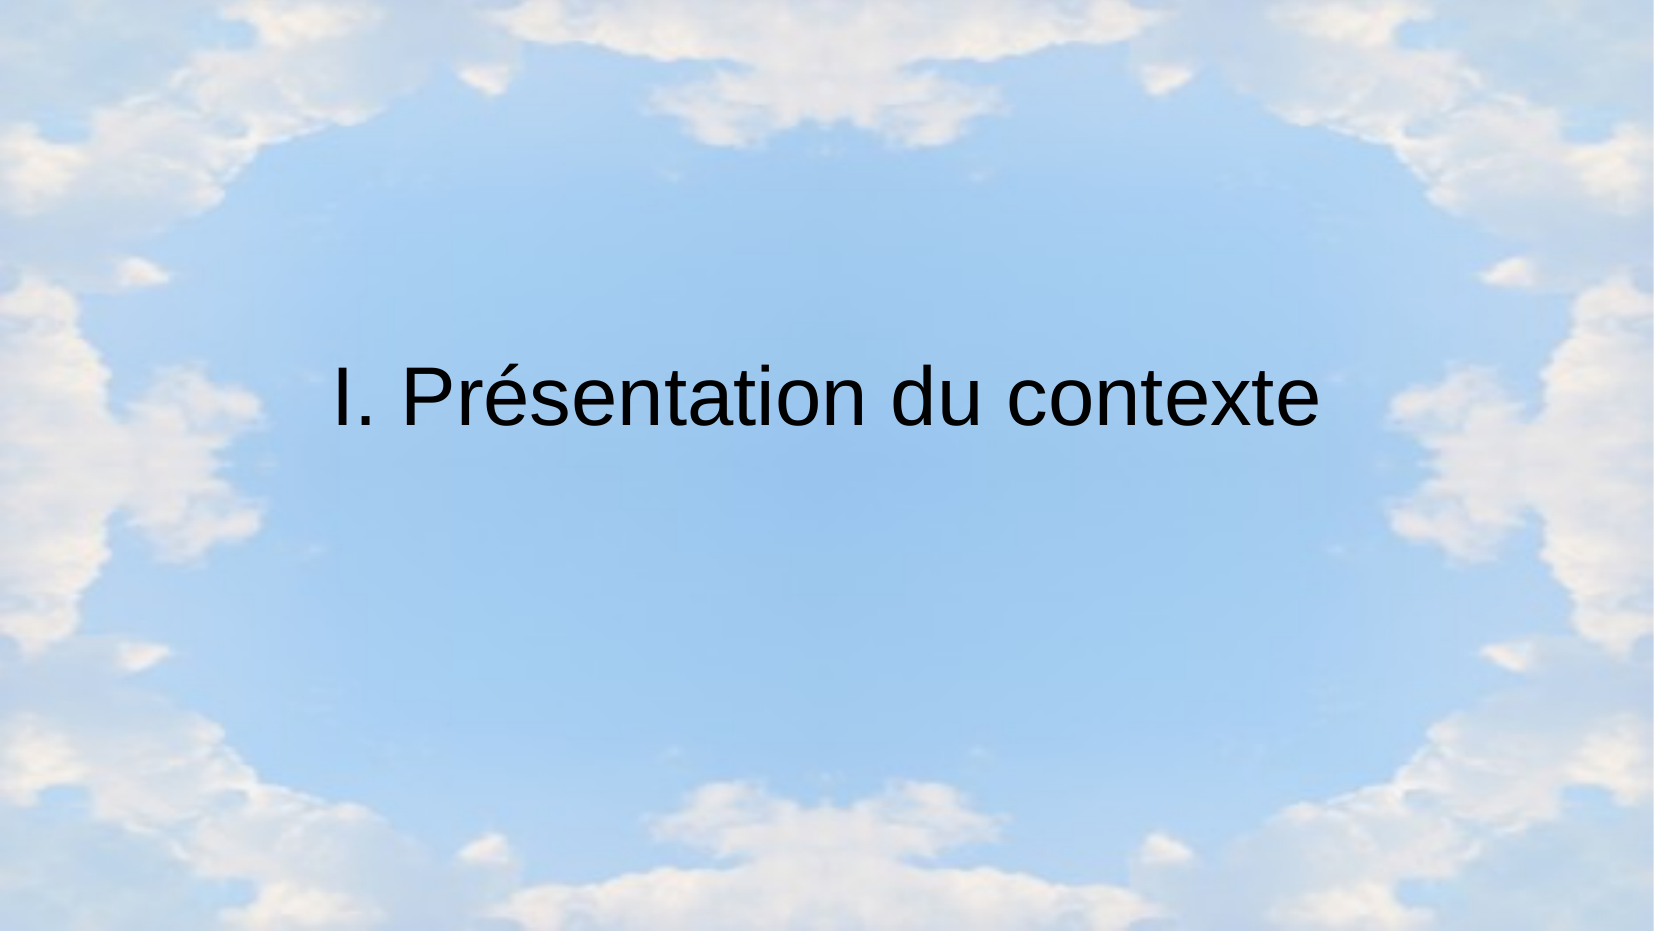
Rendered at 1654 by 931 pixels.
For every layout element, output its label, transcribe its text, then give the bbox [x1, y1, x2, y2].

subtitle I. Présentation du contexte [82, 37, 1571, 757]
picture [0, 0, 1654, 931]
